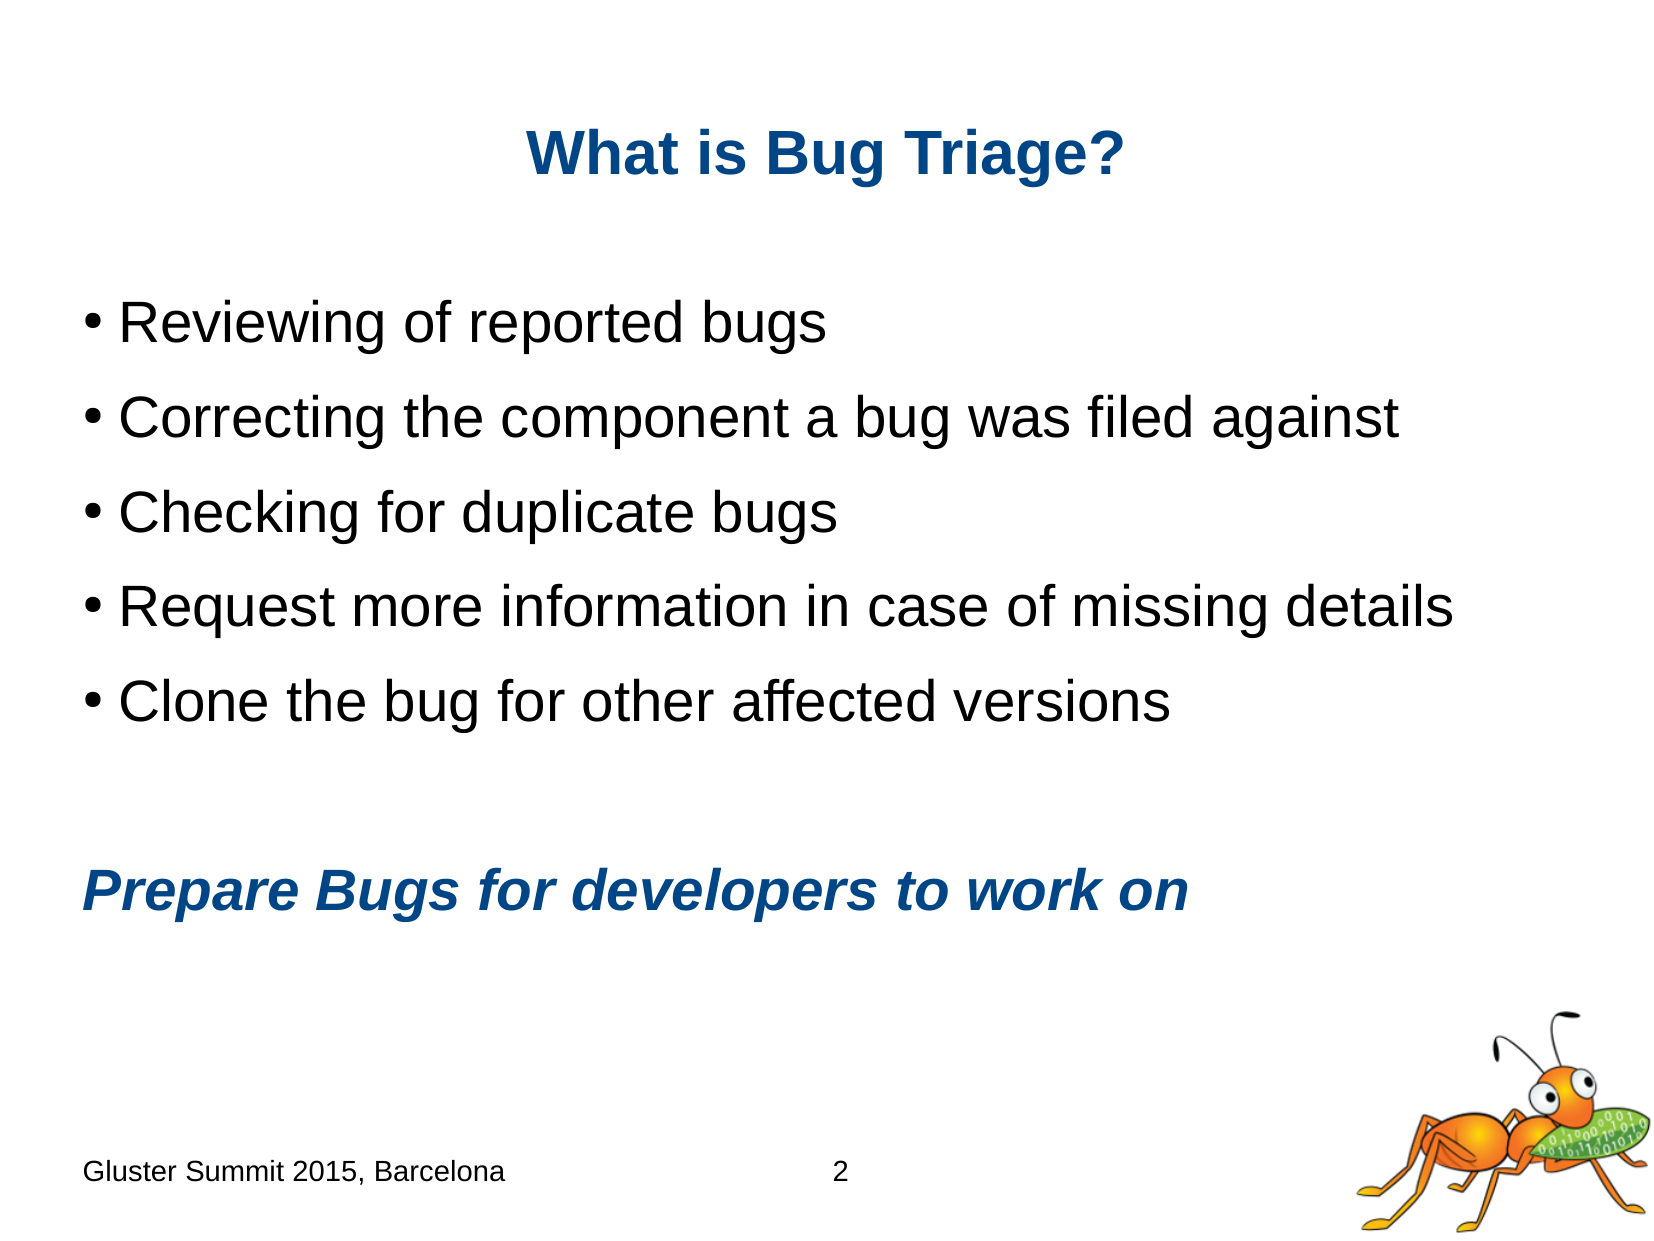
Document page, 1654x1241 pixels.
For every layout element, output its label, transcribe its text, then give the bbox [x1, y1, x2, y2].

title What is Bug Triage? [82, 49, 1571, 257]
picture [1353, 1009, 1654, 1235]
list Reviewing of reported bugs Correcting the component a bug was filed against Checking for duplicate bugs Request more information in case of missing details Clone the bug for other affected versions Prepare Bugs for developers to work on [82, 290, 1571, 1010]
